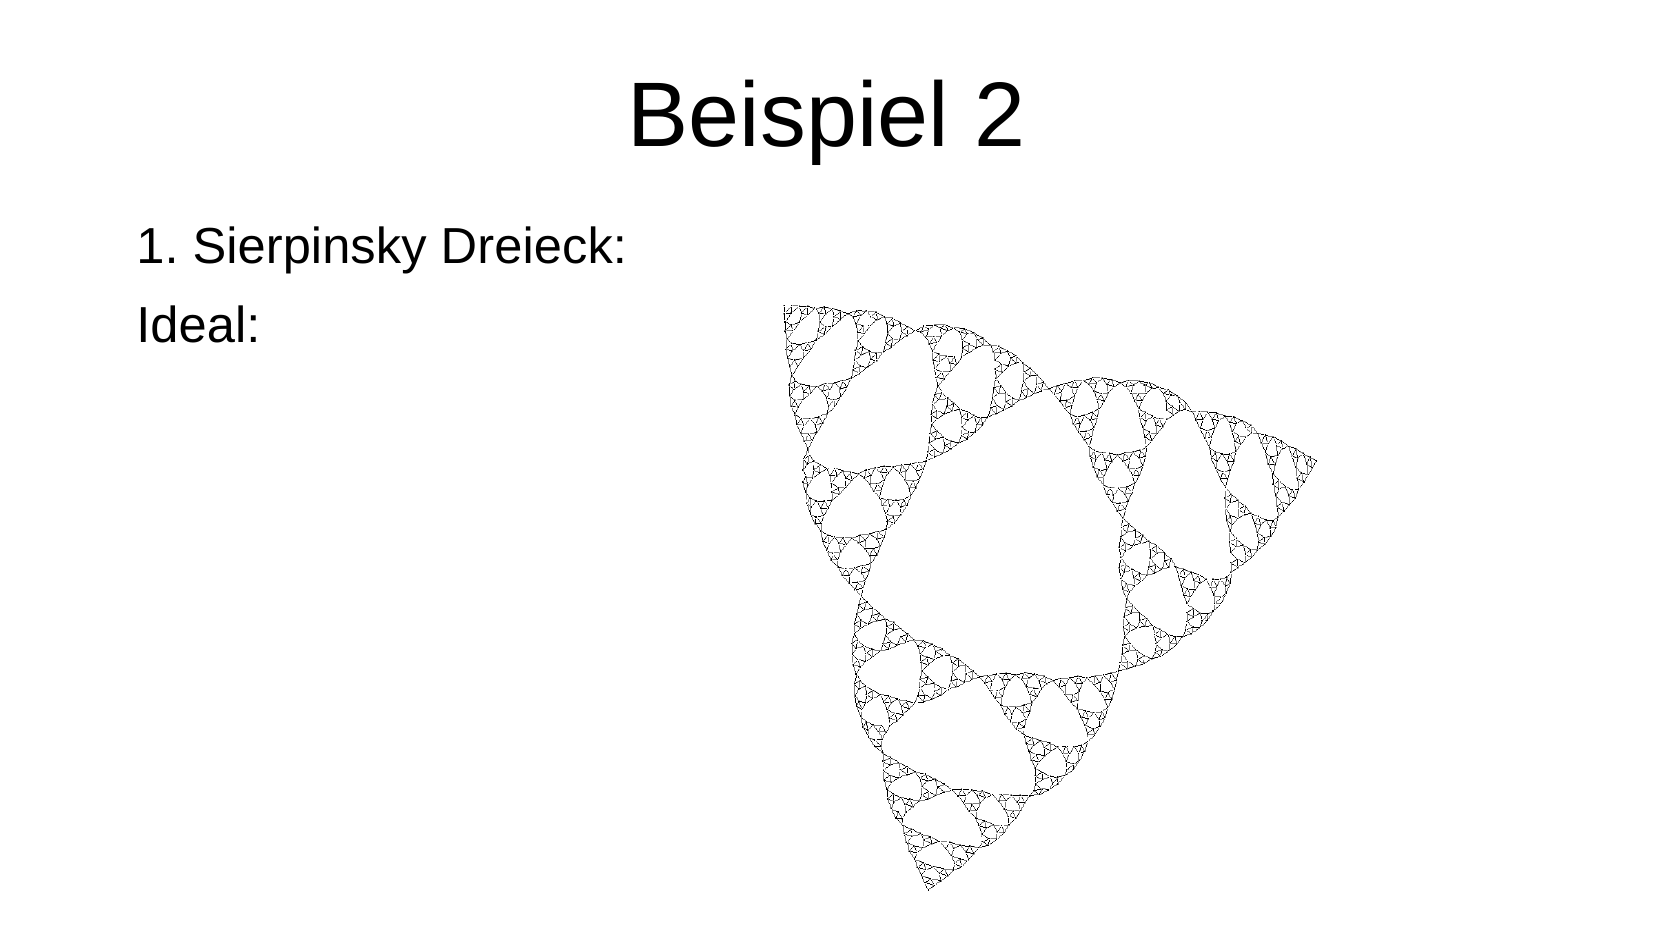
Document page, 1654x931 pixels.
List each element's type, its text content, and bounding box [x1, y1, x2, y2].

title Beispiel 2 [82, 37, 1571, 193]
picture [744, 277, 1365, 898]
list 1. Sierpinsky Dreieck: Ideal: [82, 217, 1571, 355]
